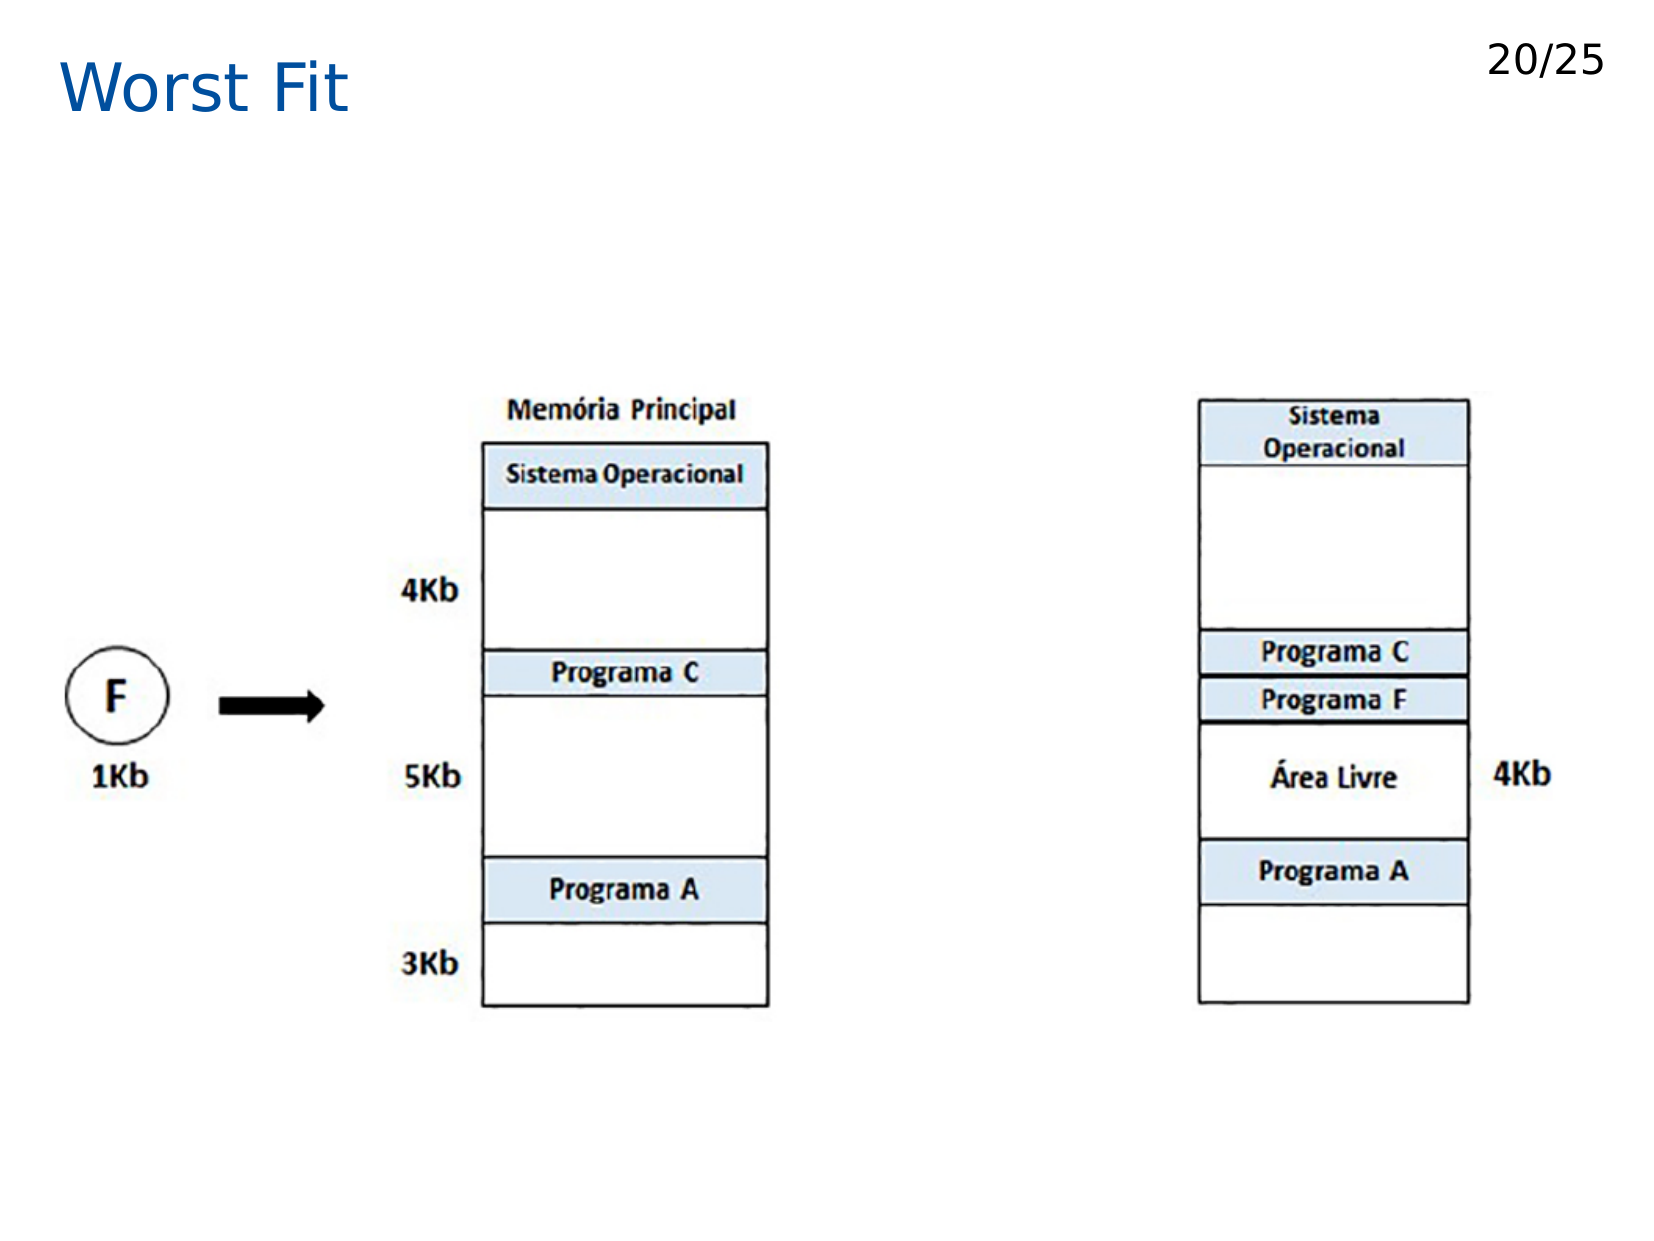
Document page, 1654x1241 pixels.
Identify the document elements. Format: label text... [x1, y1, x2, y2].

picture [59, 382, 780, 1022]
title Worst Fit [59, 29, 1506, 148]
picture [1191, 391, 1556, 1012]
